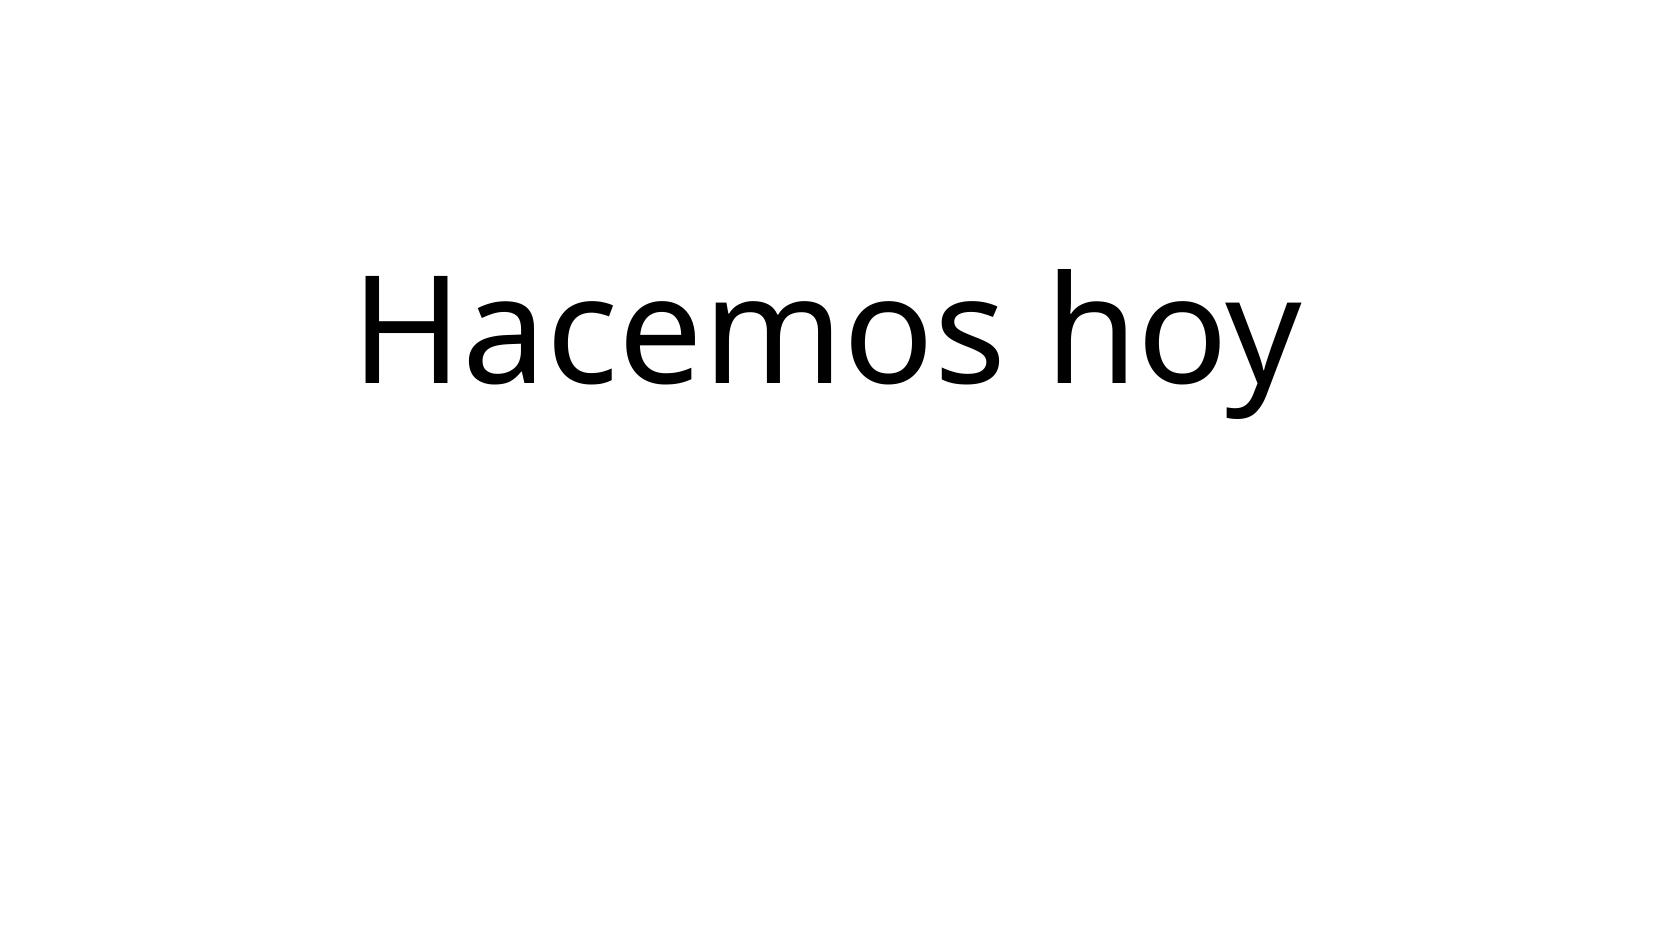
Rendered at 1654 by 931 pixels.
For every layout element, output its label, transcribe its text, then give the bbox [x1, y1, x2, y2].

title Hacemos hoy [0, 219, 1654, 432]
